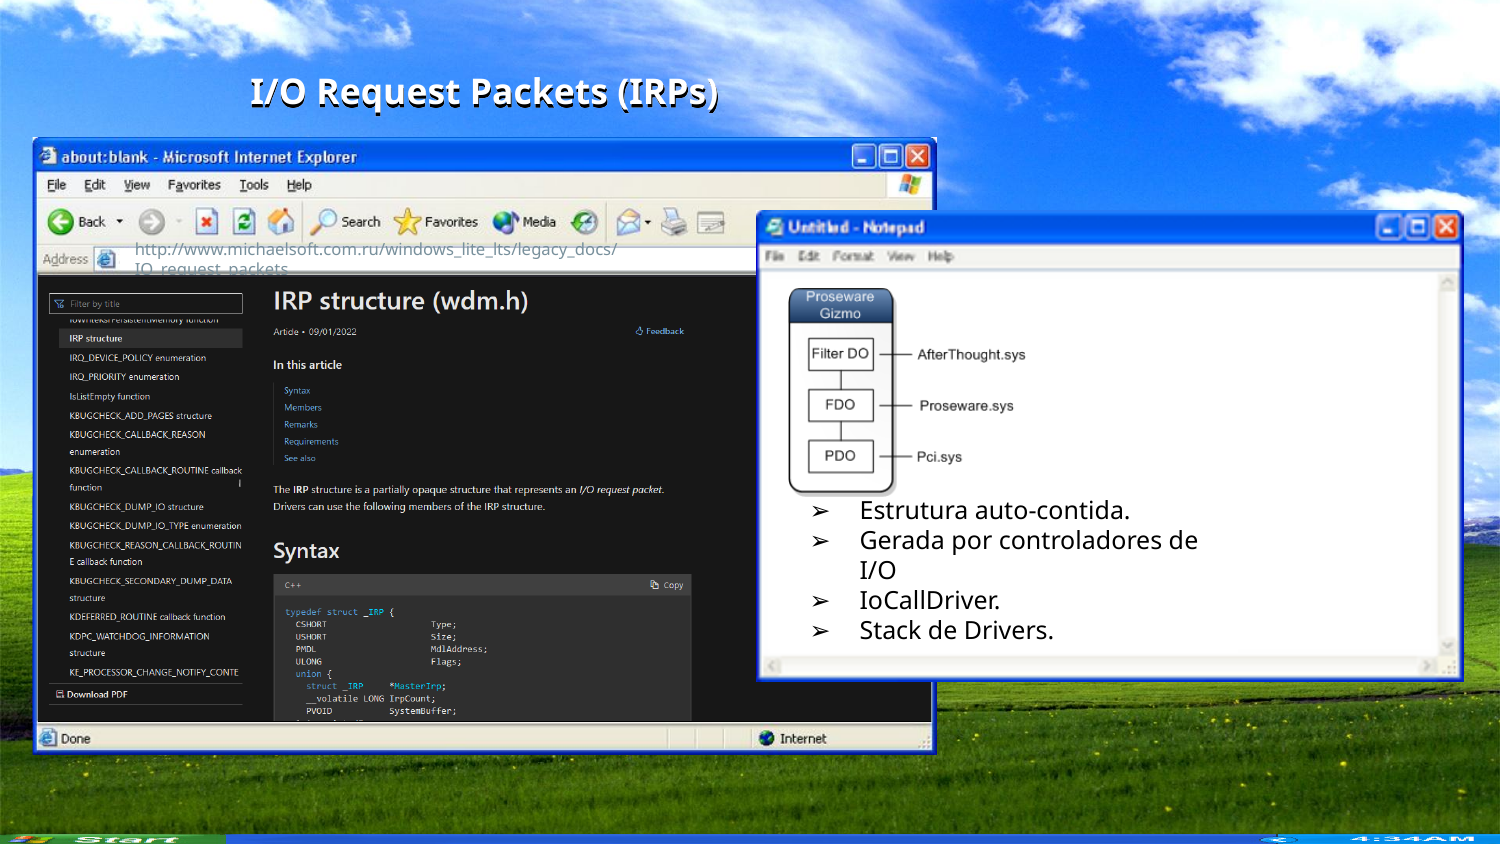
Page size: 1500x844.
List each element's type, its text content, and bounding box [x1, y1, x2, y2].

text_box http://www.michaelsoft.com.ru/windows_lite_lts/legacy_docs/IO_request_packets [119, 248, 756, 270]
text_box Estrutura auto-contida. Gerada por controladores de I/O IoCallDriver. Stack de Drivers. [769, 485, 1239, 654]
text_box I/O Request Packets (IRPs) [181, 47, 789, 127]
picture [0, 0, 1500, 844]
